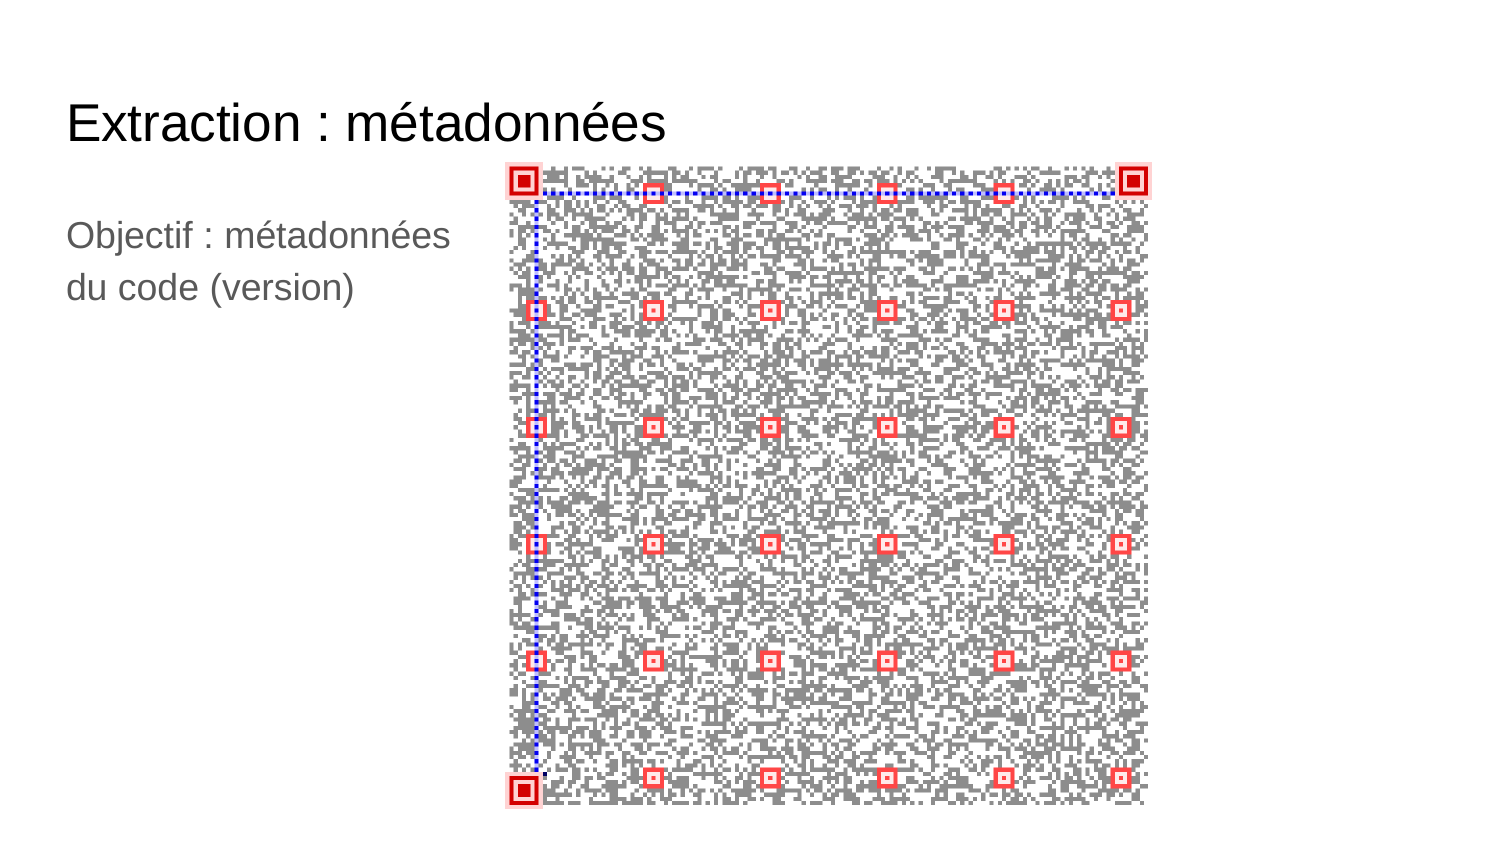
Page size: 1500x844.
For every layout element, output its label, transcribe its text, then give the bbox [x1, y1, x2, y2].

picture [505, 162, 1152, 809]
list Objectif : métadonnées du code (version) [51, 189, 473, 750]
title Extraction : métadonnées [51, 72, 1449, 167]
